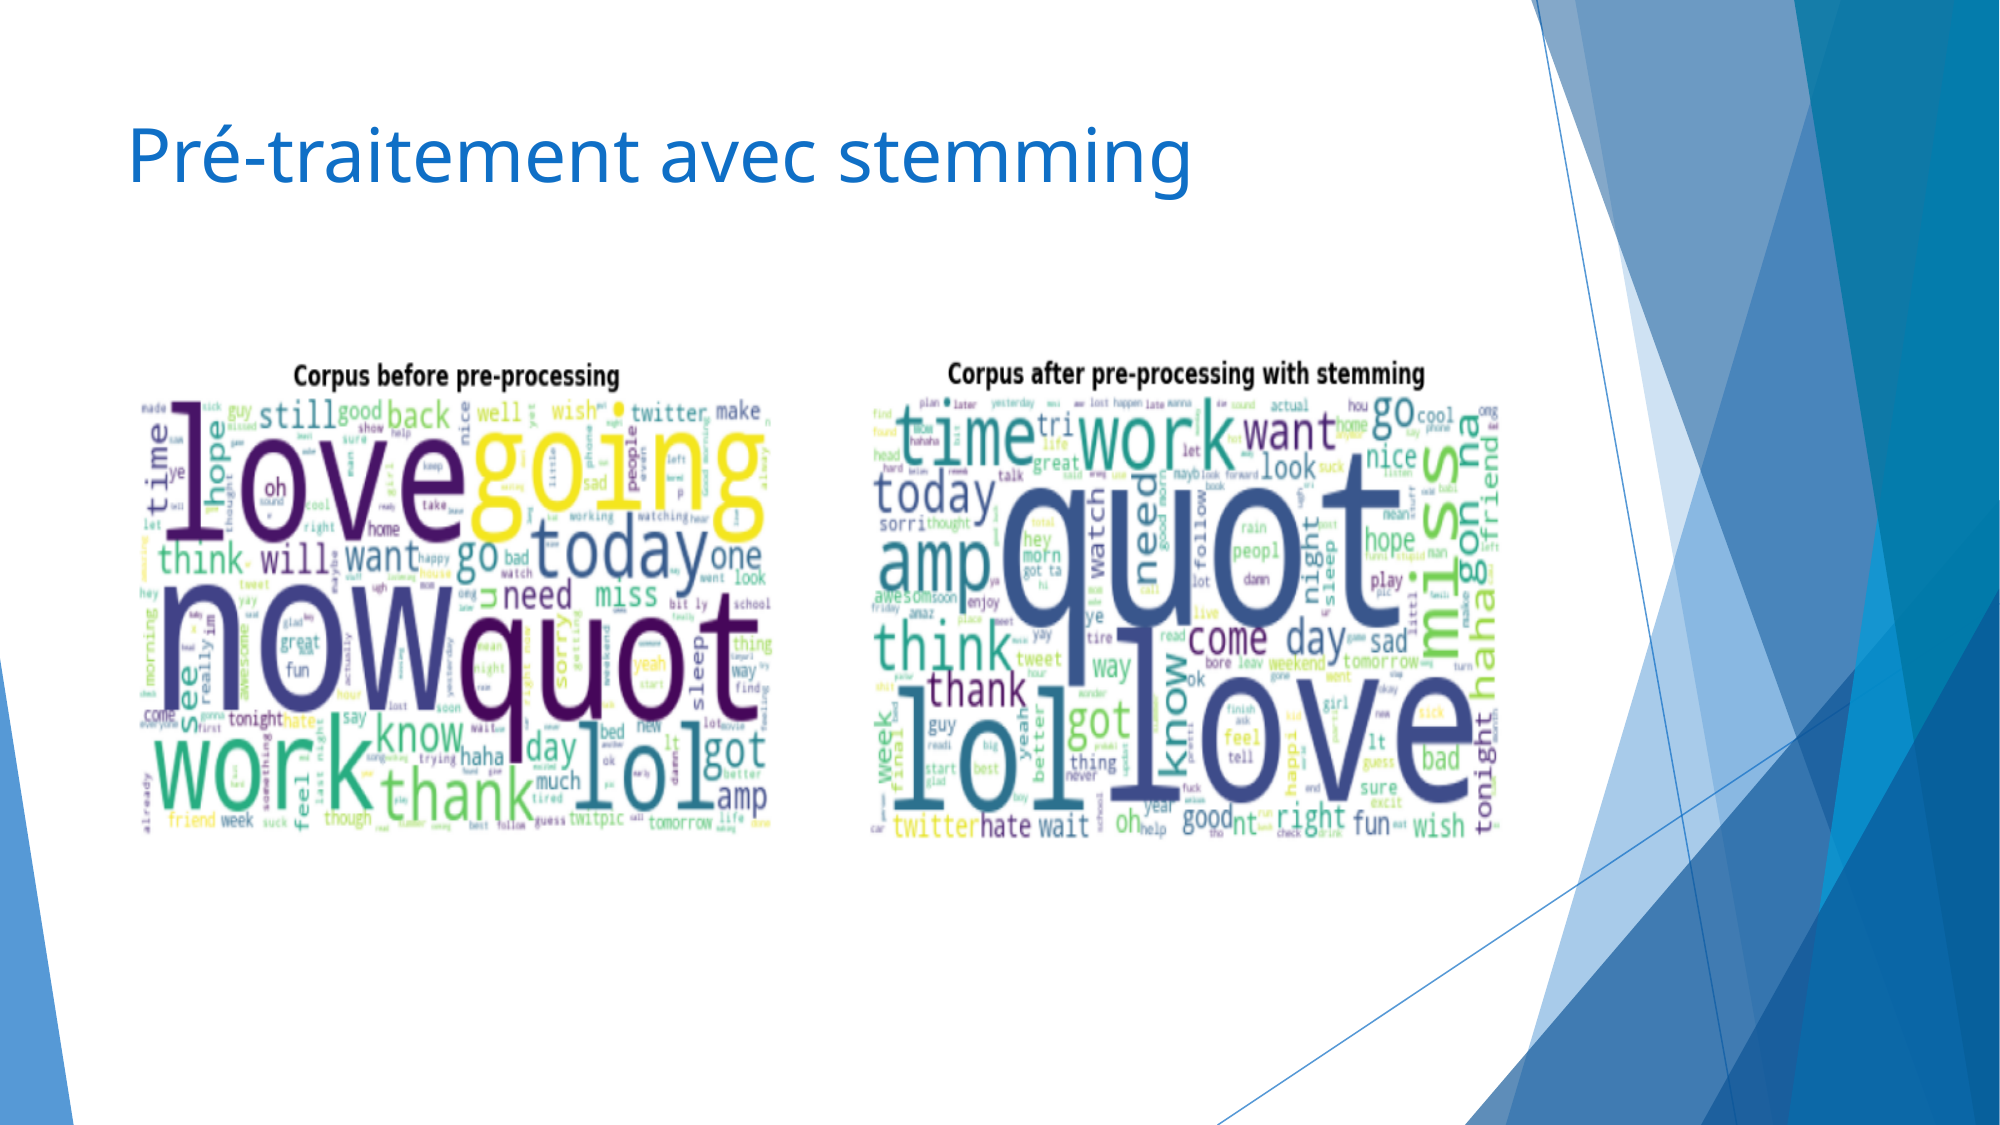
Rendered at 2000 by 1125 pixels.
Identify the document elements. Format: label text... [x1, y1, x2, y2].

picture [122, 349, 787, 857]
picture [834, 326, 1521, 863]
title Pré-traitement avec stemming [111, 99, 1521, 317]
